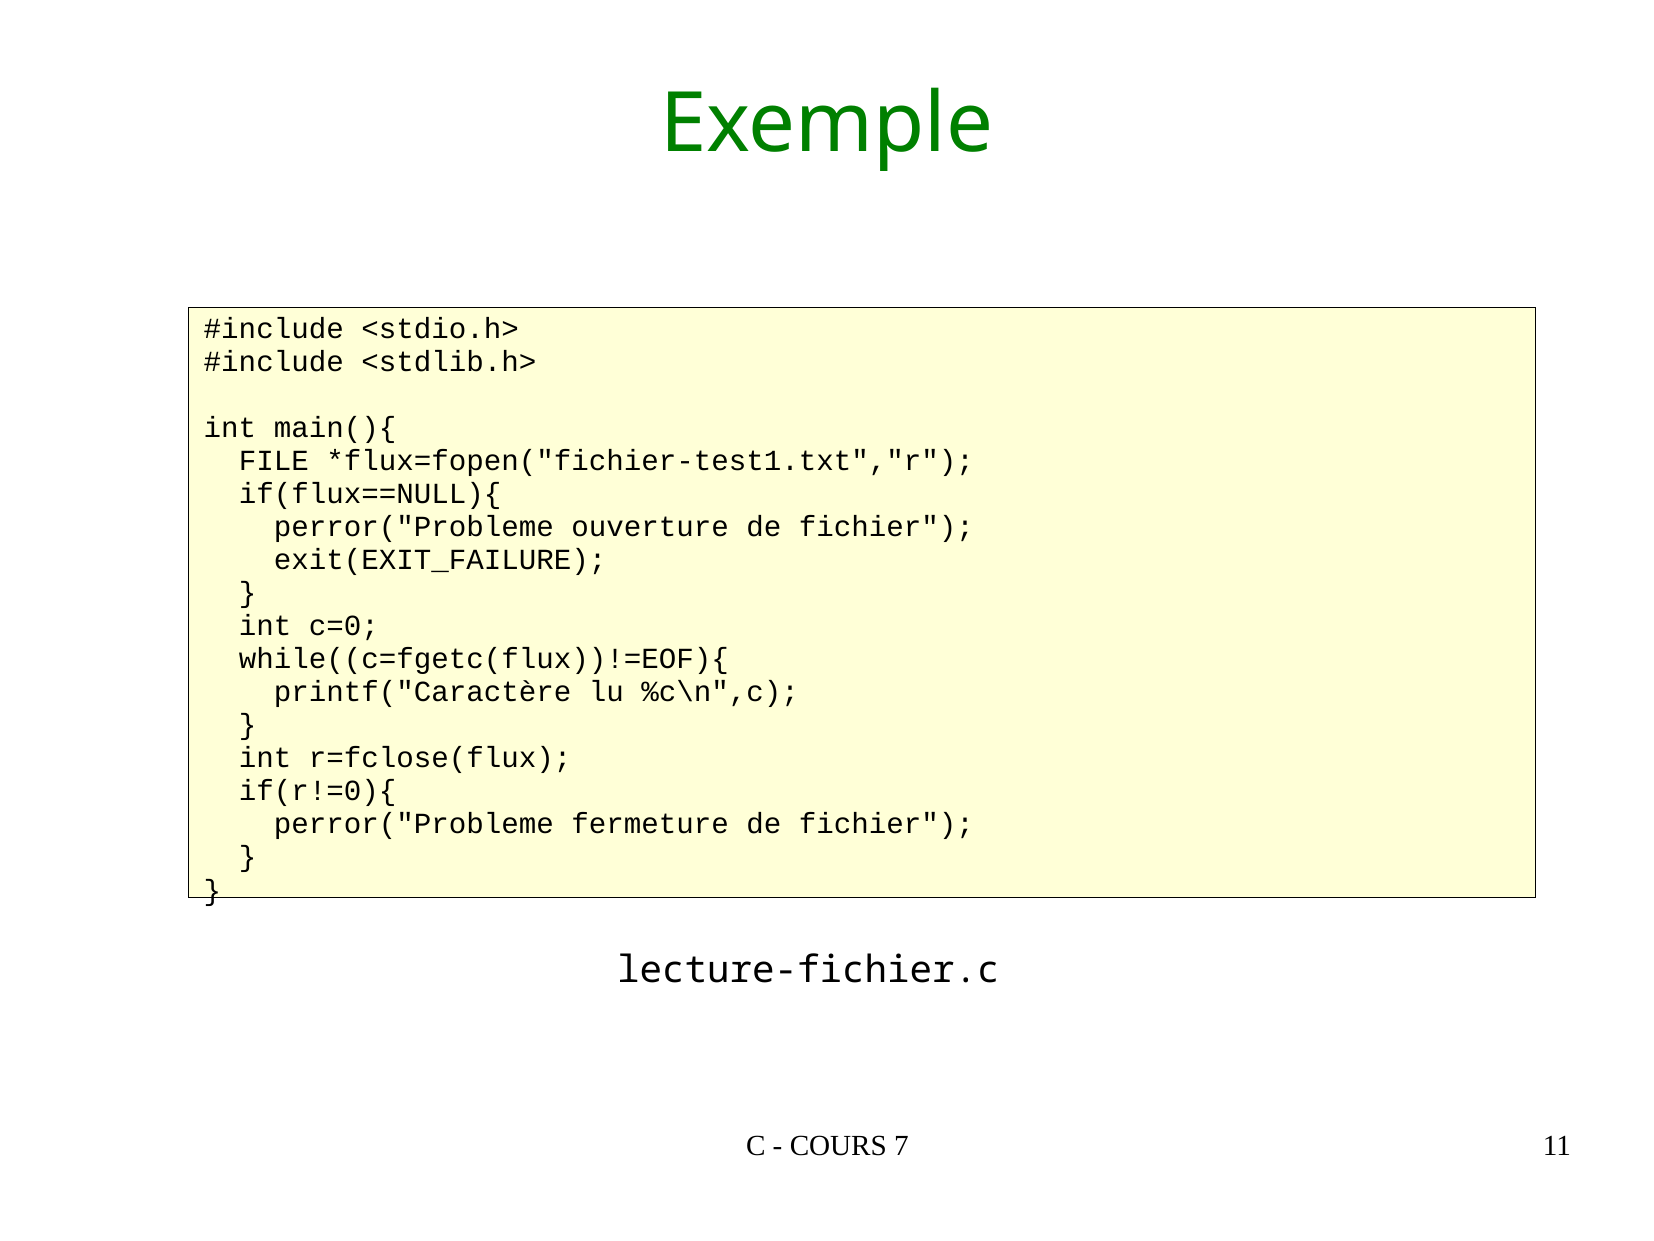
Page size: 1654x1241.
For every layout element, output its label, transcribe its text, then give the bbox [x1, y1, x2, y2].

text_box #include <stdio.h> #include <stdlib.h> int main(){ FILE *flux=fopen("fichier-test1.txt","r"); if(flux==NULL){ perror("Probleme ouverture de fichier"); exit(EXIT_FAILURE); } int c=0; while((c=fgetc(flux))!=EOF){ printf("Caractère lu %c\n",c); } int r=fclose(flux); if(r!=0){ perror("Probleme fermeture de fichier"); } } [188, 307, 1536, 898]
title Exemple [82, 49, 1571, 189]
text_box lecture-fichier.c [602, 934, 1099, 993]
